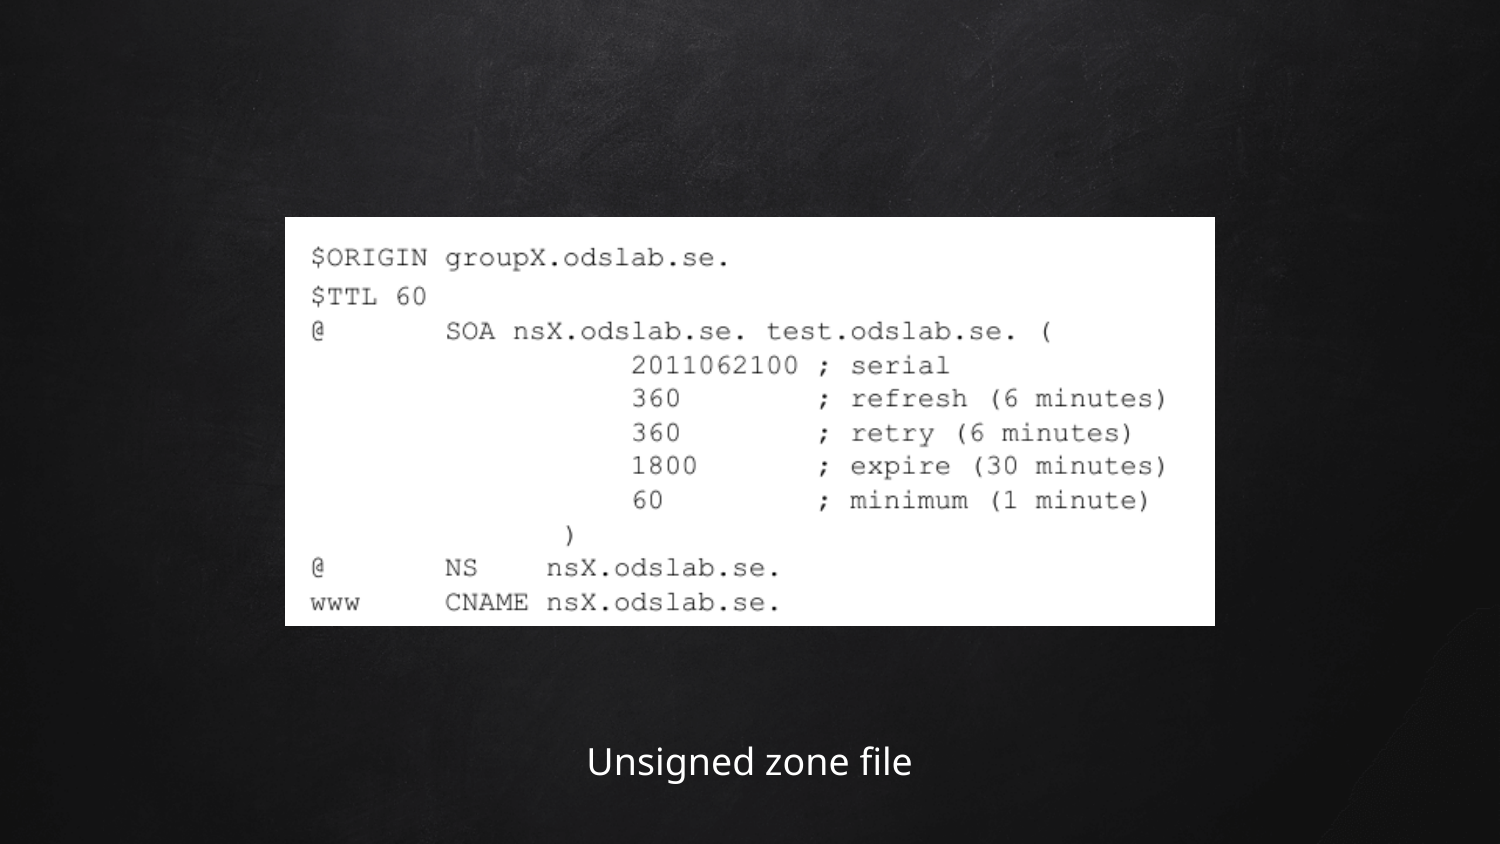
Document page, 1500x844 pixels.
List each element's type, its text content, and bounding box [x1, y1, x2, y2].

picture [0, 0, 1500, 844]
list Unsigned zone file [75, 722, 1425, 808]
